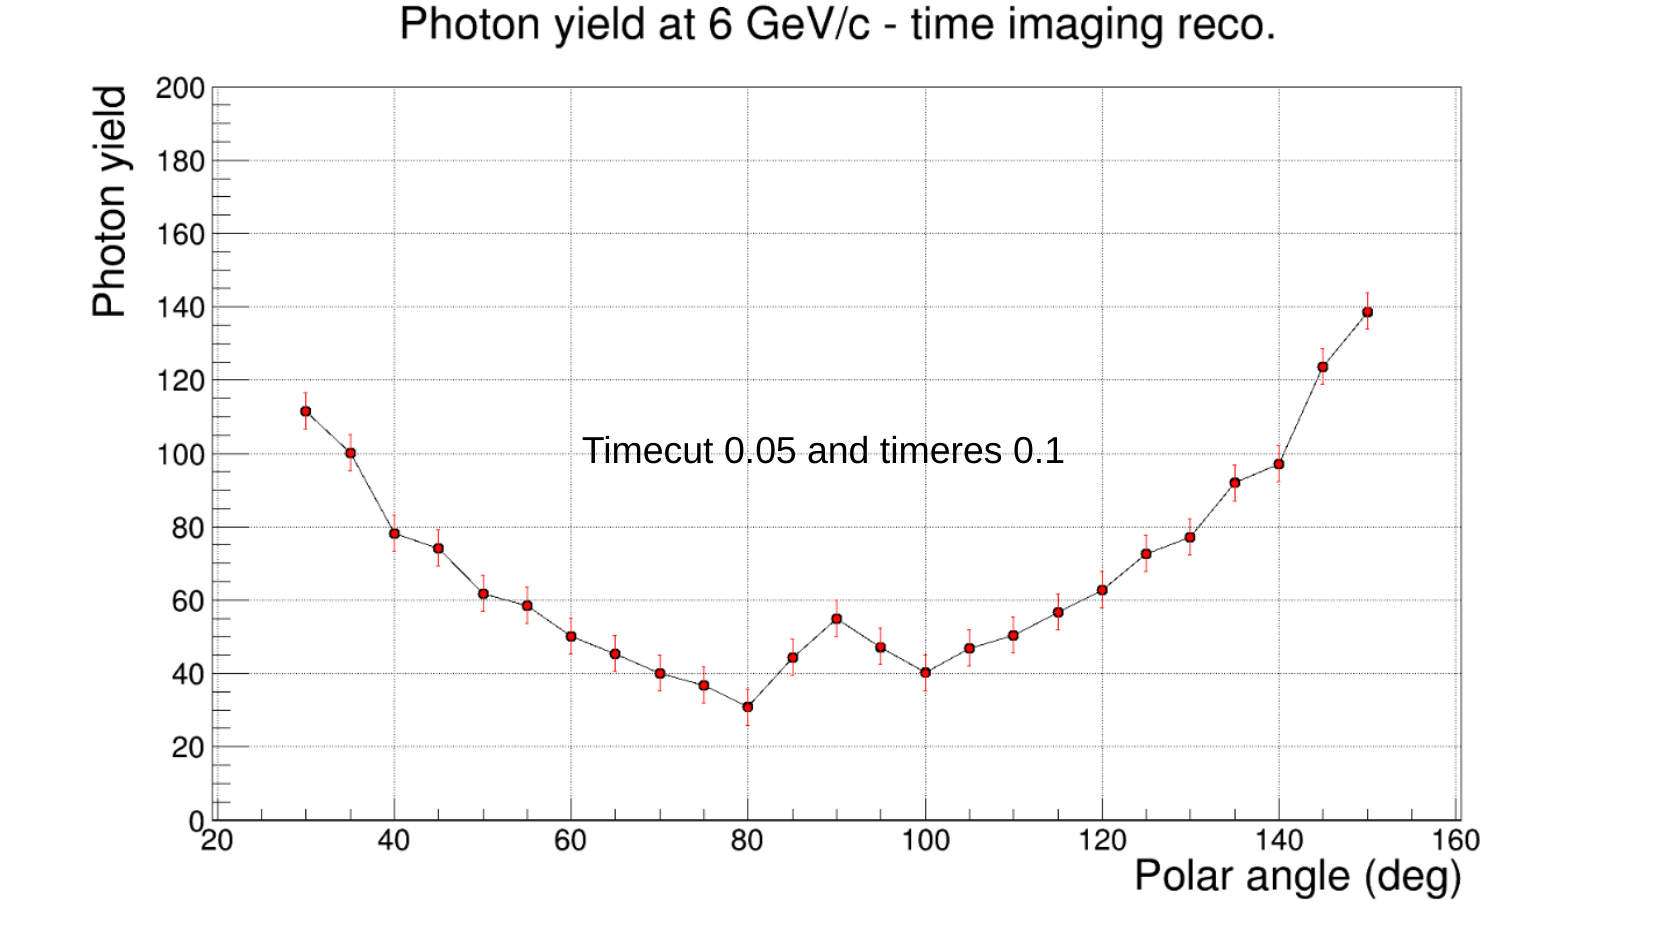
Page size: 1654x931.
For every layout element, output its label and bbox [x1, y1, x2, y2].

picture [75, 0, 1573, 901]
